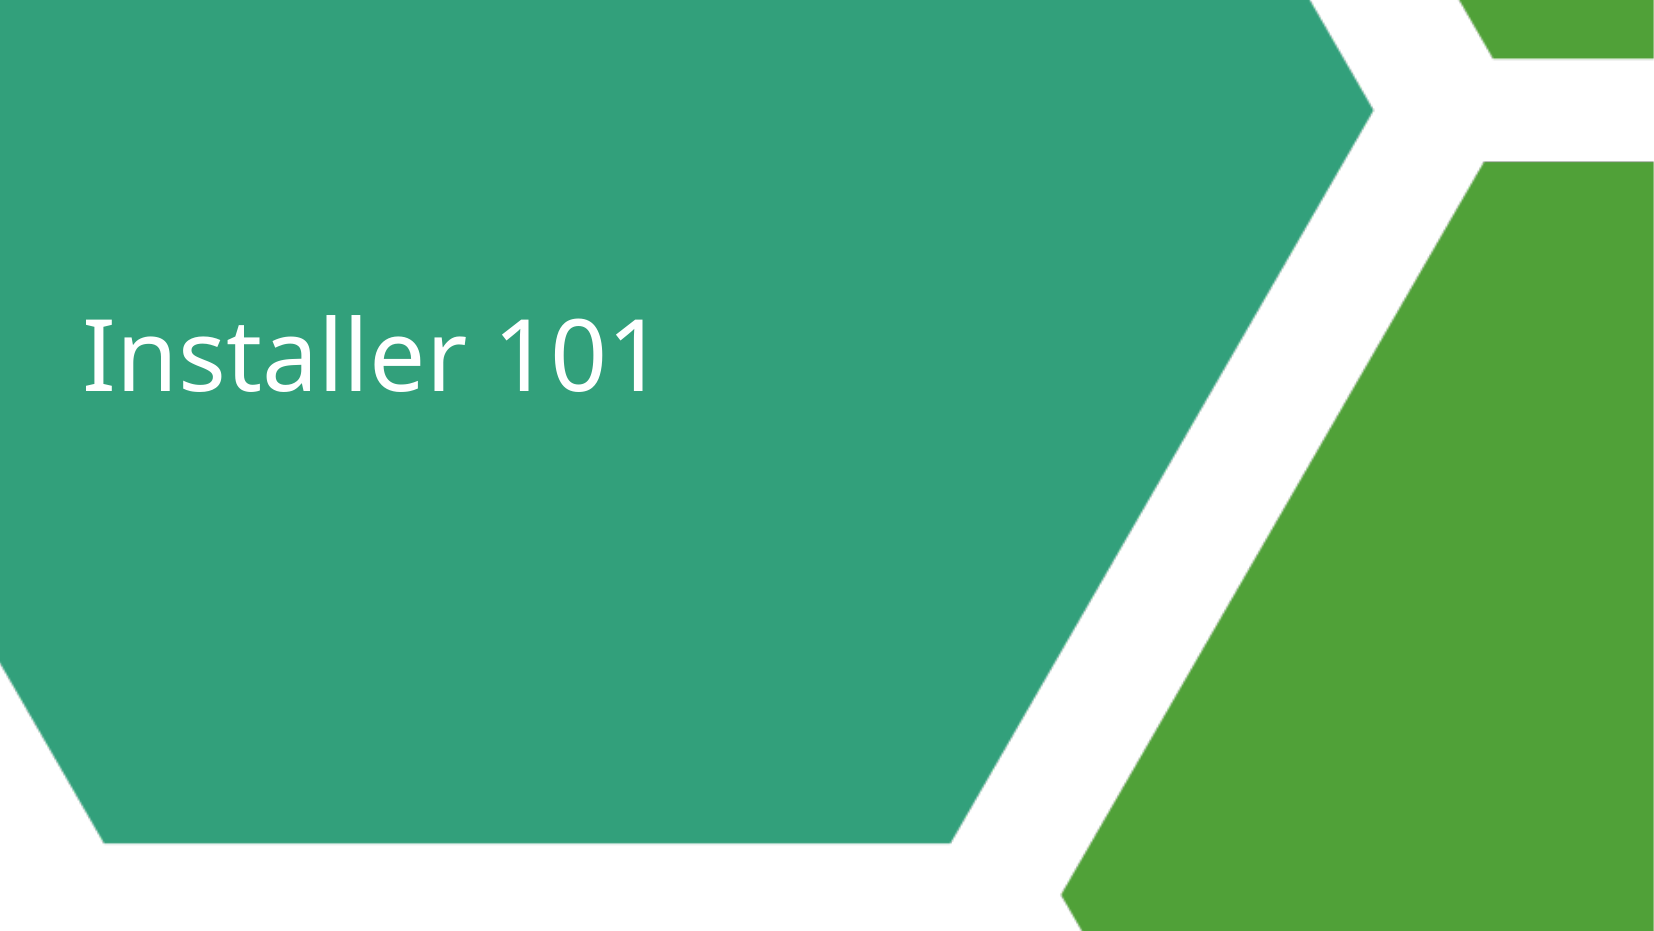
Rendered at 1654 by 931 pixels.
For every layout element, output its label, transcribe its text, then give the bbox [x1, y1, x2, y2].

title Installer 101 [82, 219, 1218, 486]
picture [0, 0, 1654, 931]
